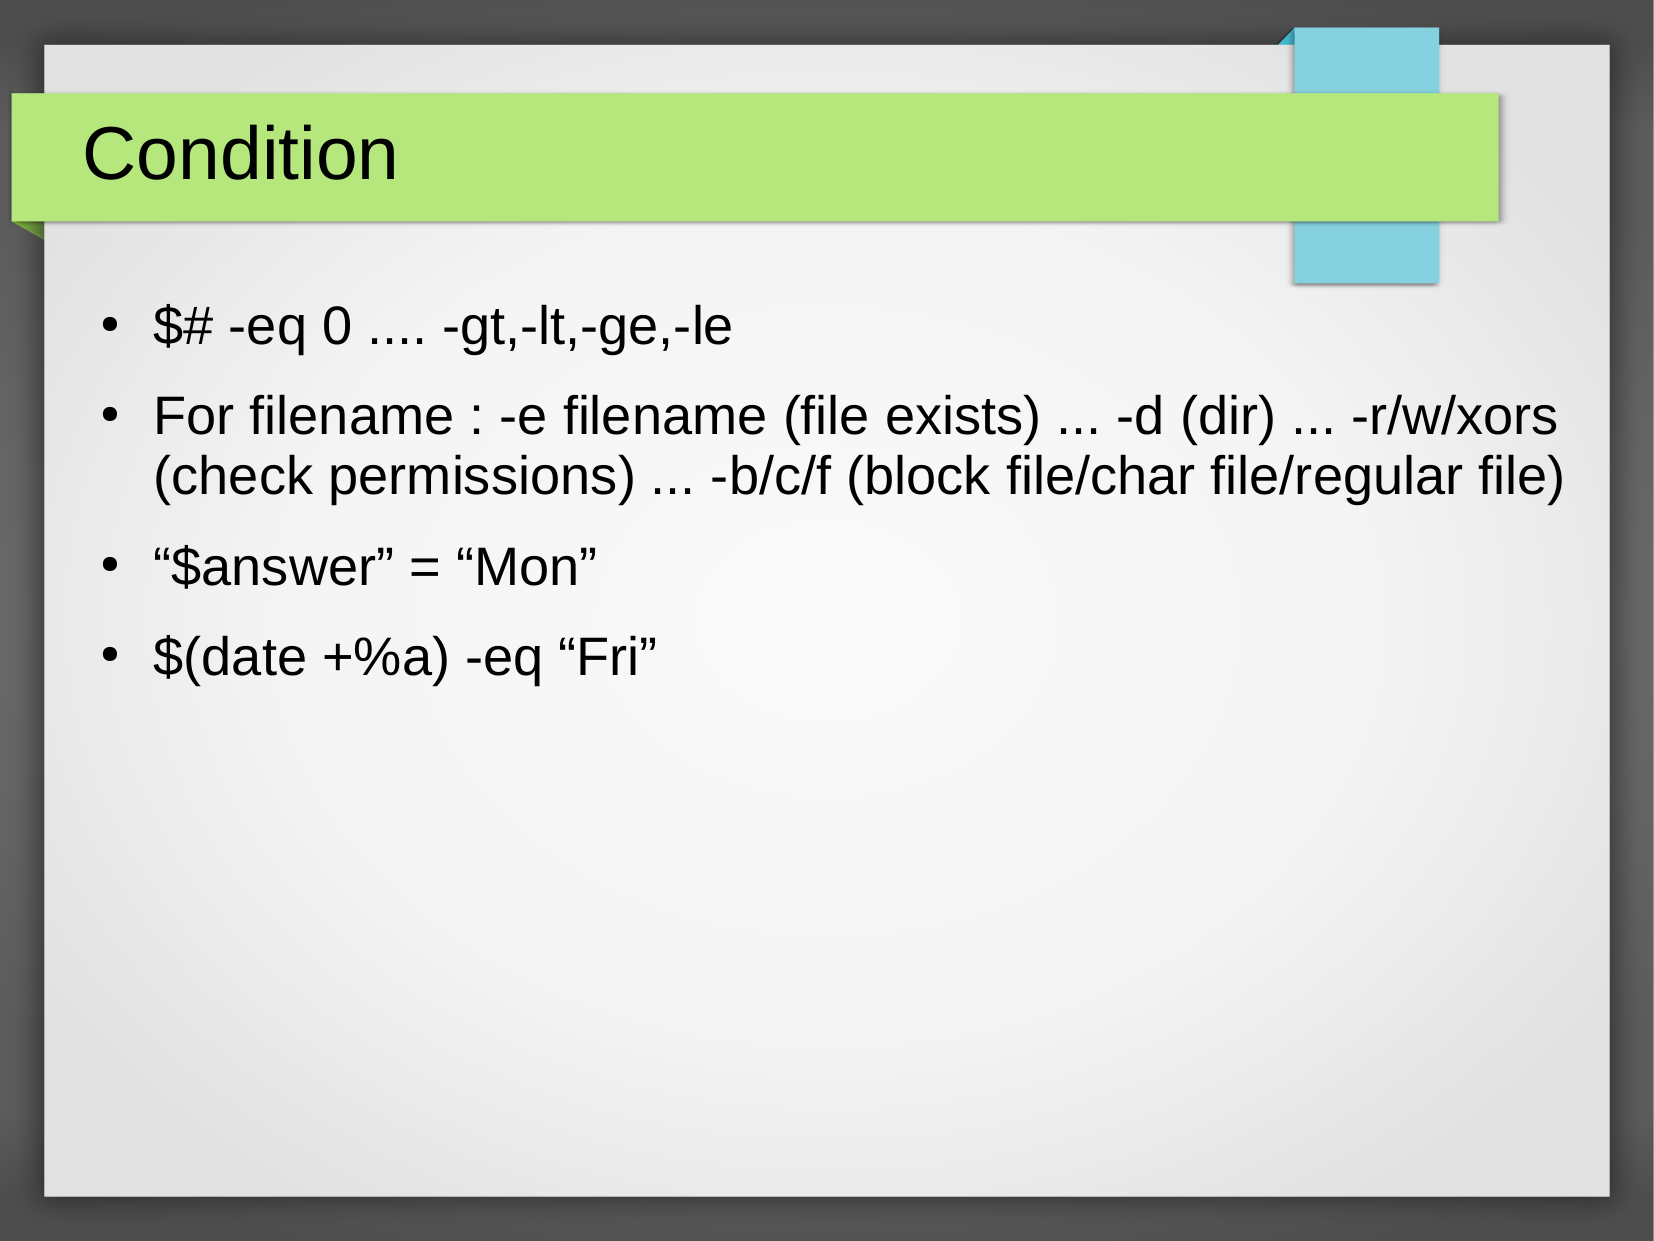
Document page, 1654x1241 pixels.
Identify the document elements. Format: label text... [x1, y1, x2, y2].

picture [0, 0, 1654, 1241]
title Condition [82, 94, 1264, 213]
list $# -eq 0 .... -gt,-lt,-ge,-le For filename : -e filename (file exists) ... -d (dir) ... -r/w/xors (check permissions) ... -b/c/f (block file/char file/regular file) “$answer” = “Mon” $(date +%a) -eq “Fri” [82, 295, 1571, 1015]
